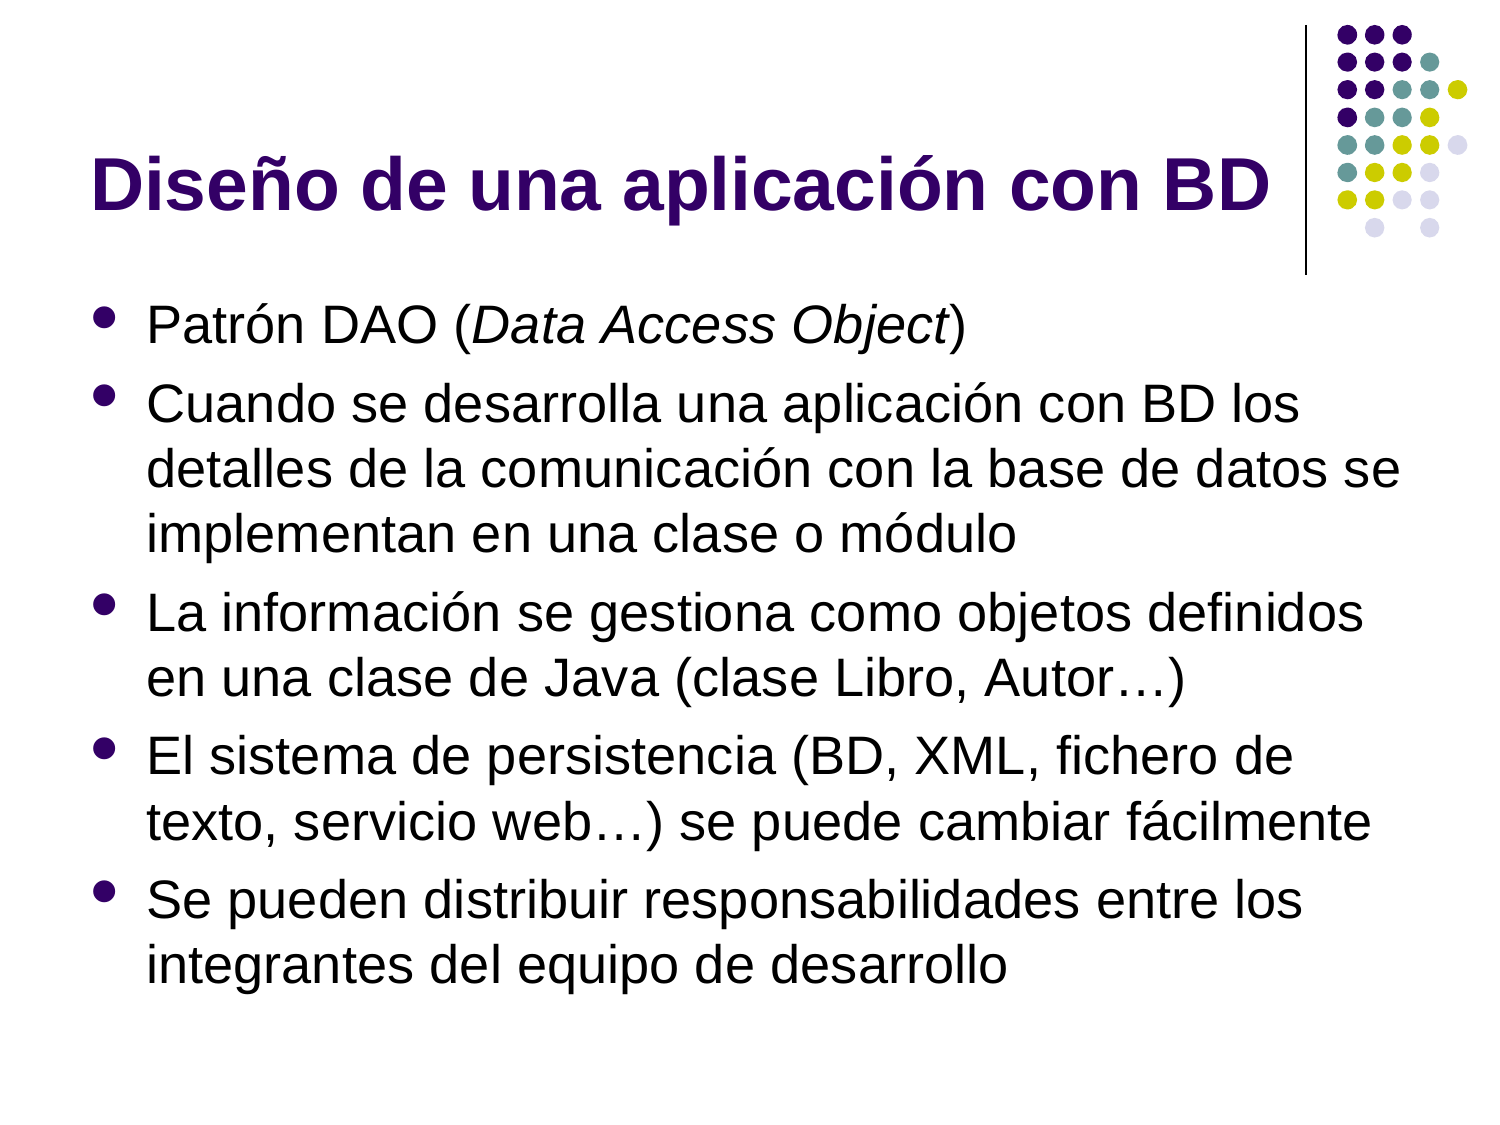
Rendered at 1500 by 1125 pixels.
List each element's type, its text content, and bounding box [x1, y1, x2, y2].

title Diseño de una aplicación con BD [74, 20, 1313, 233]
list Patrón DAO (Data Access Object) Cuando se desarrolla una aplicación con BD los detalles de la comunicación con la base de datos se implementan en una clase o módulo La información se gestiona como objetos definidos en una clase de Java (clase Libro, Autor…) El sistema de persistencia (BD, XML, fichero de texto, servicio web…) se puede cambiar fácilmente Se pueden distribuir responsabilidades entre los integrantes del equipo de desarrollo [75, 282, 1426, 1006]
